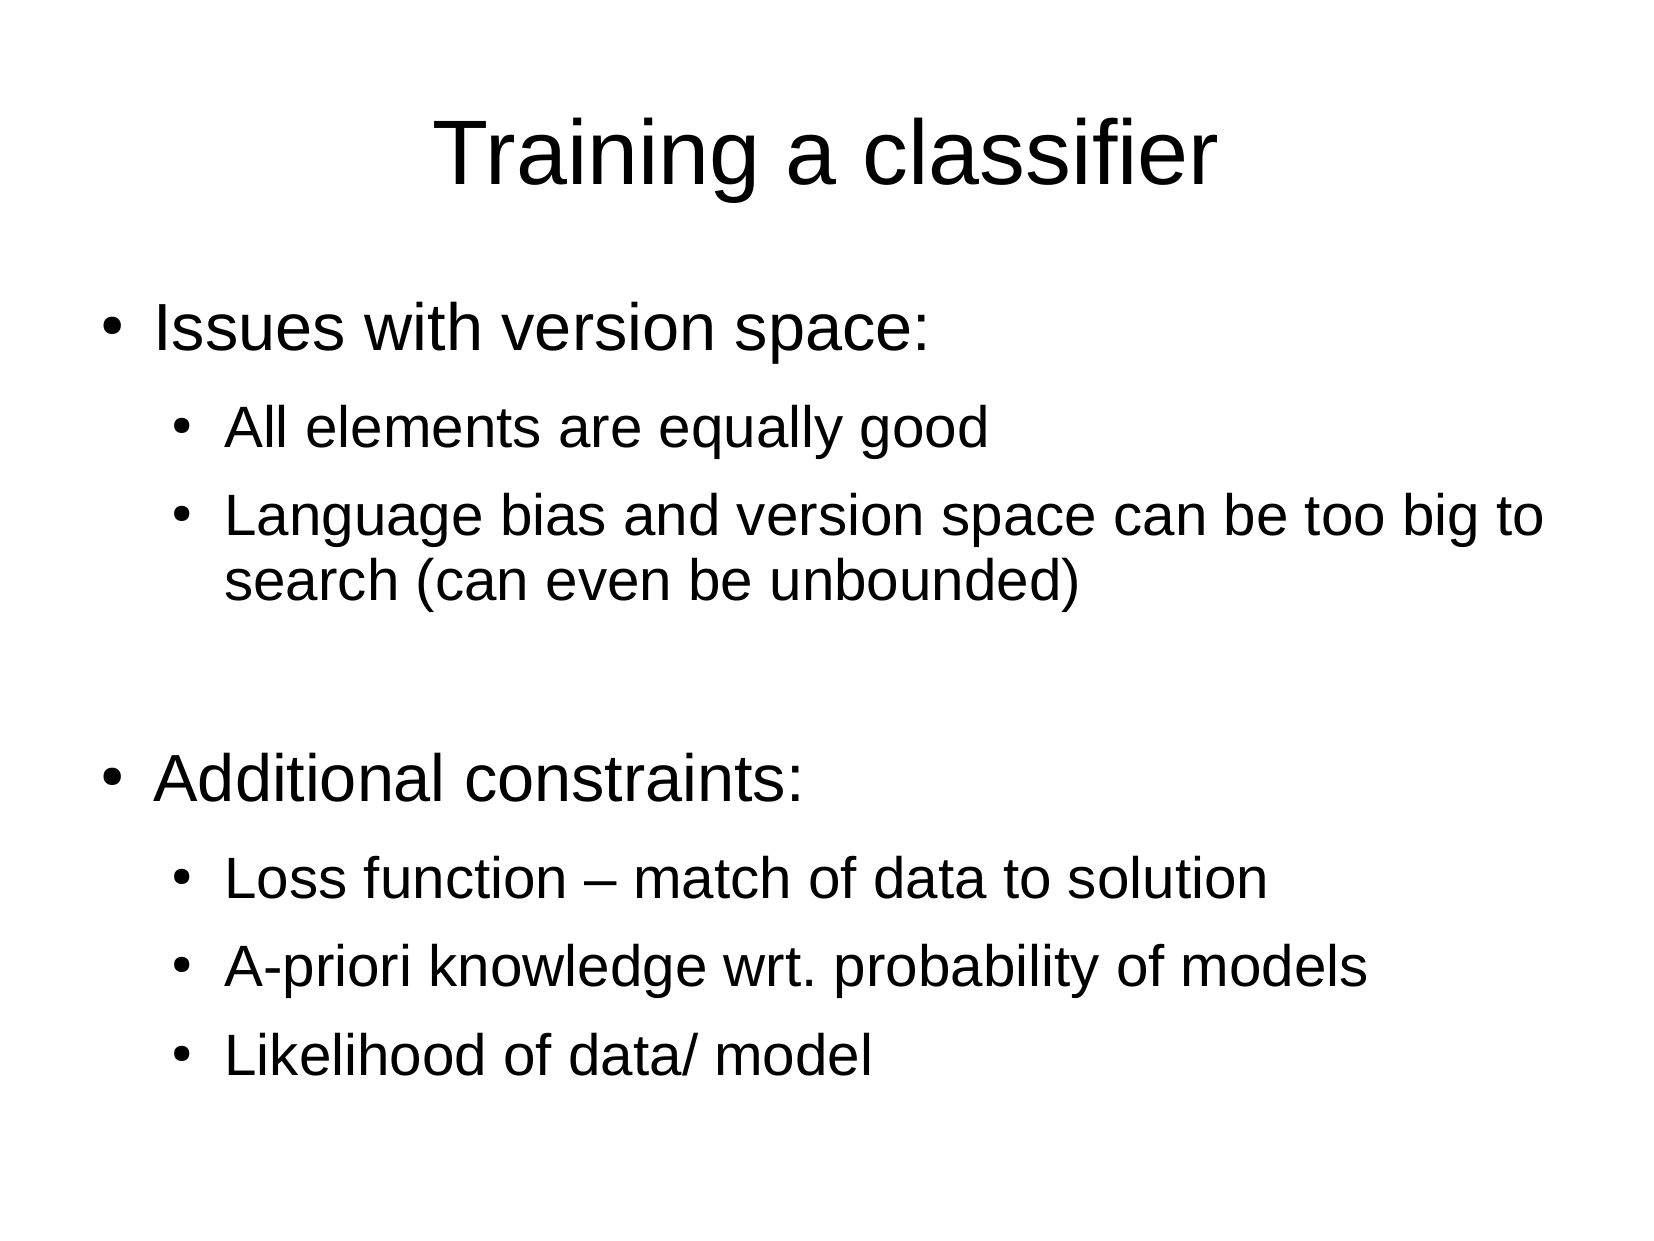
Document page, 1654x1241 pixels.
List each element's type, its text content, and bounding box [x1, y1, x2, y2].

title Training a classifier [82, 56, 1571, 250]
list Issues with version space: All elements are equally good Language bias and version space can be too big to search (can even be unbounded) Additional constraints: Loss function – match of data to solution A-priori knowledge wrt. probability of models Likelihood of data/ model [82, 290, 1571, 1109]
